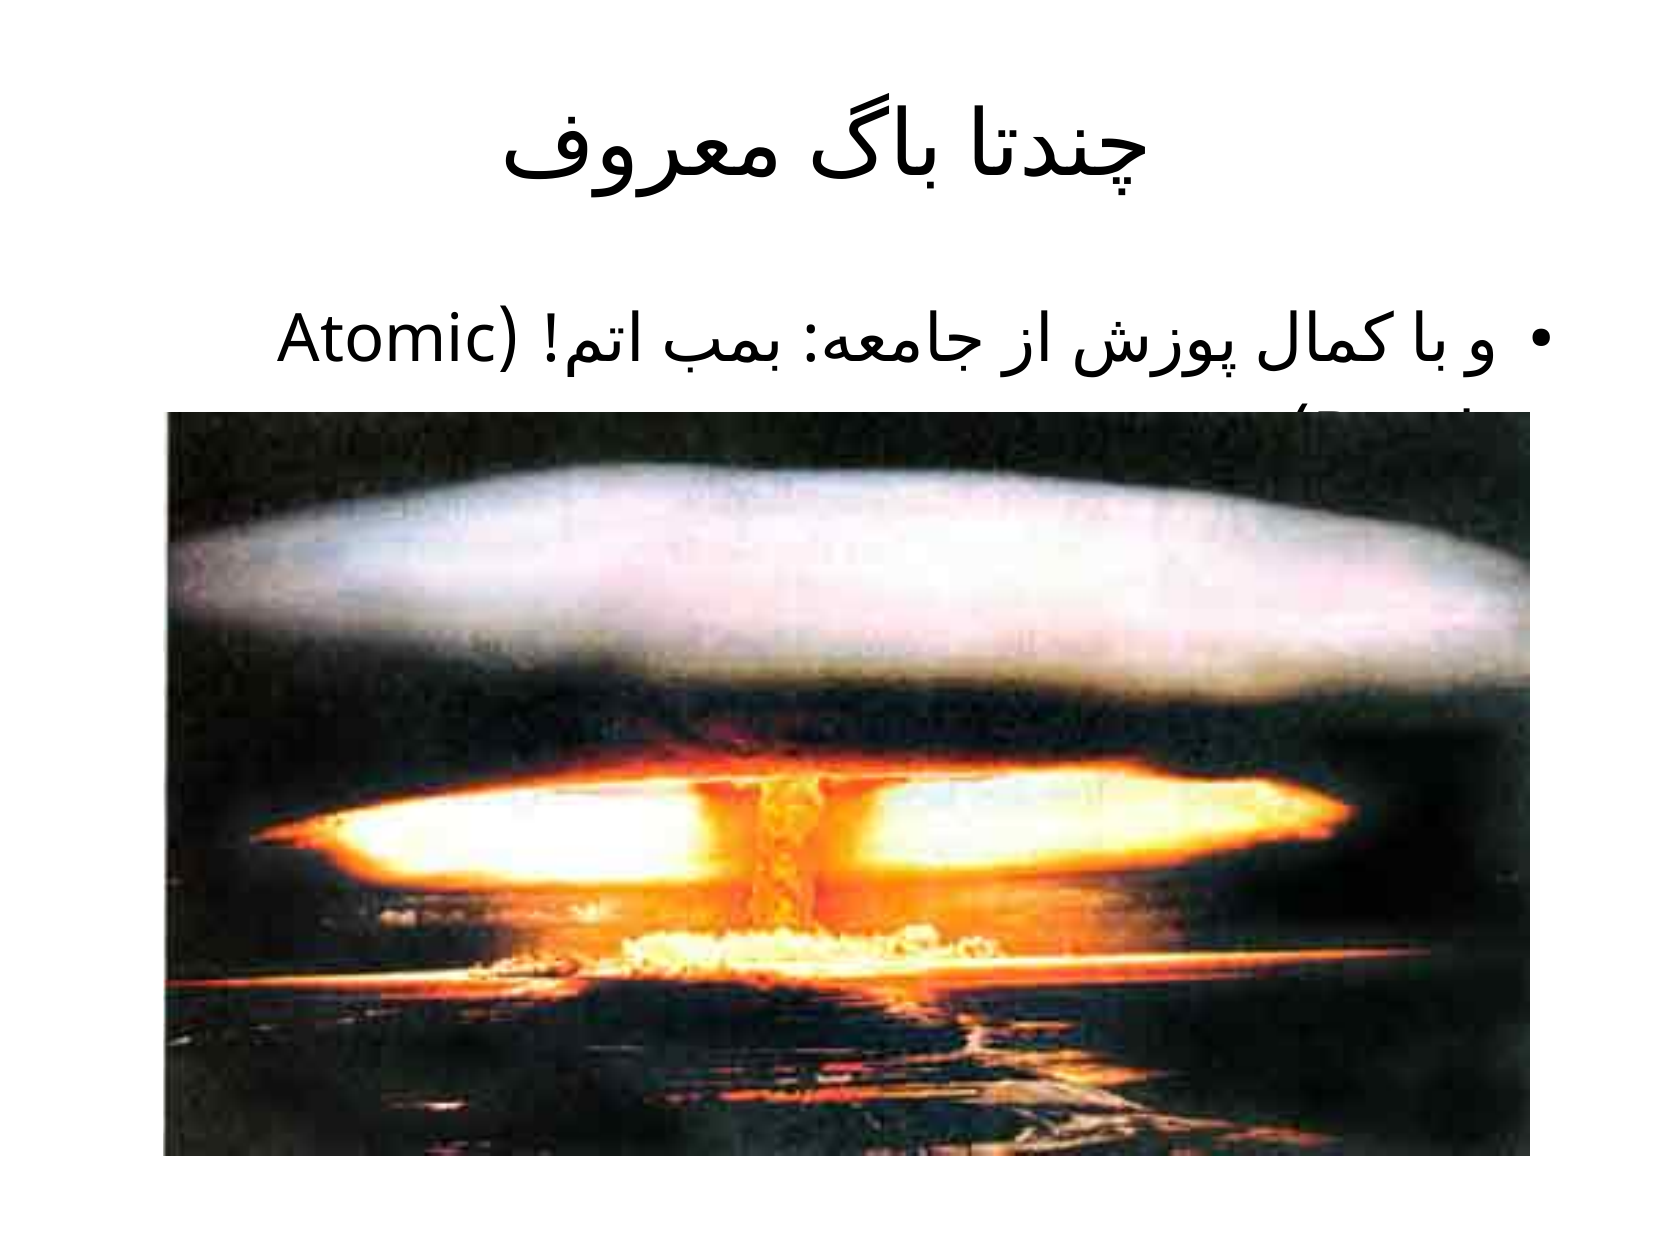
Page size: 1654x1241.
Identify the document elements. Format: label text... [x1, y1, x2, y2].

list و با کمال پوزش از جامعه: بمب اتم! (Atomic Bomb) [82, 290, 1571, 1010]
picture [163, 412, 1531, 1156]
title چندتا باگ معروف [82, 49, 1571, 257]
